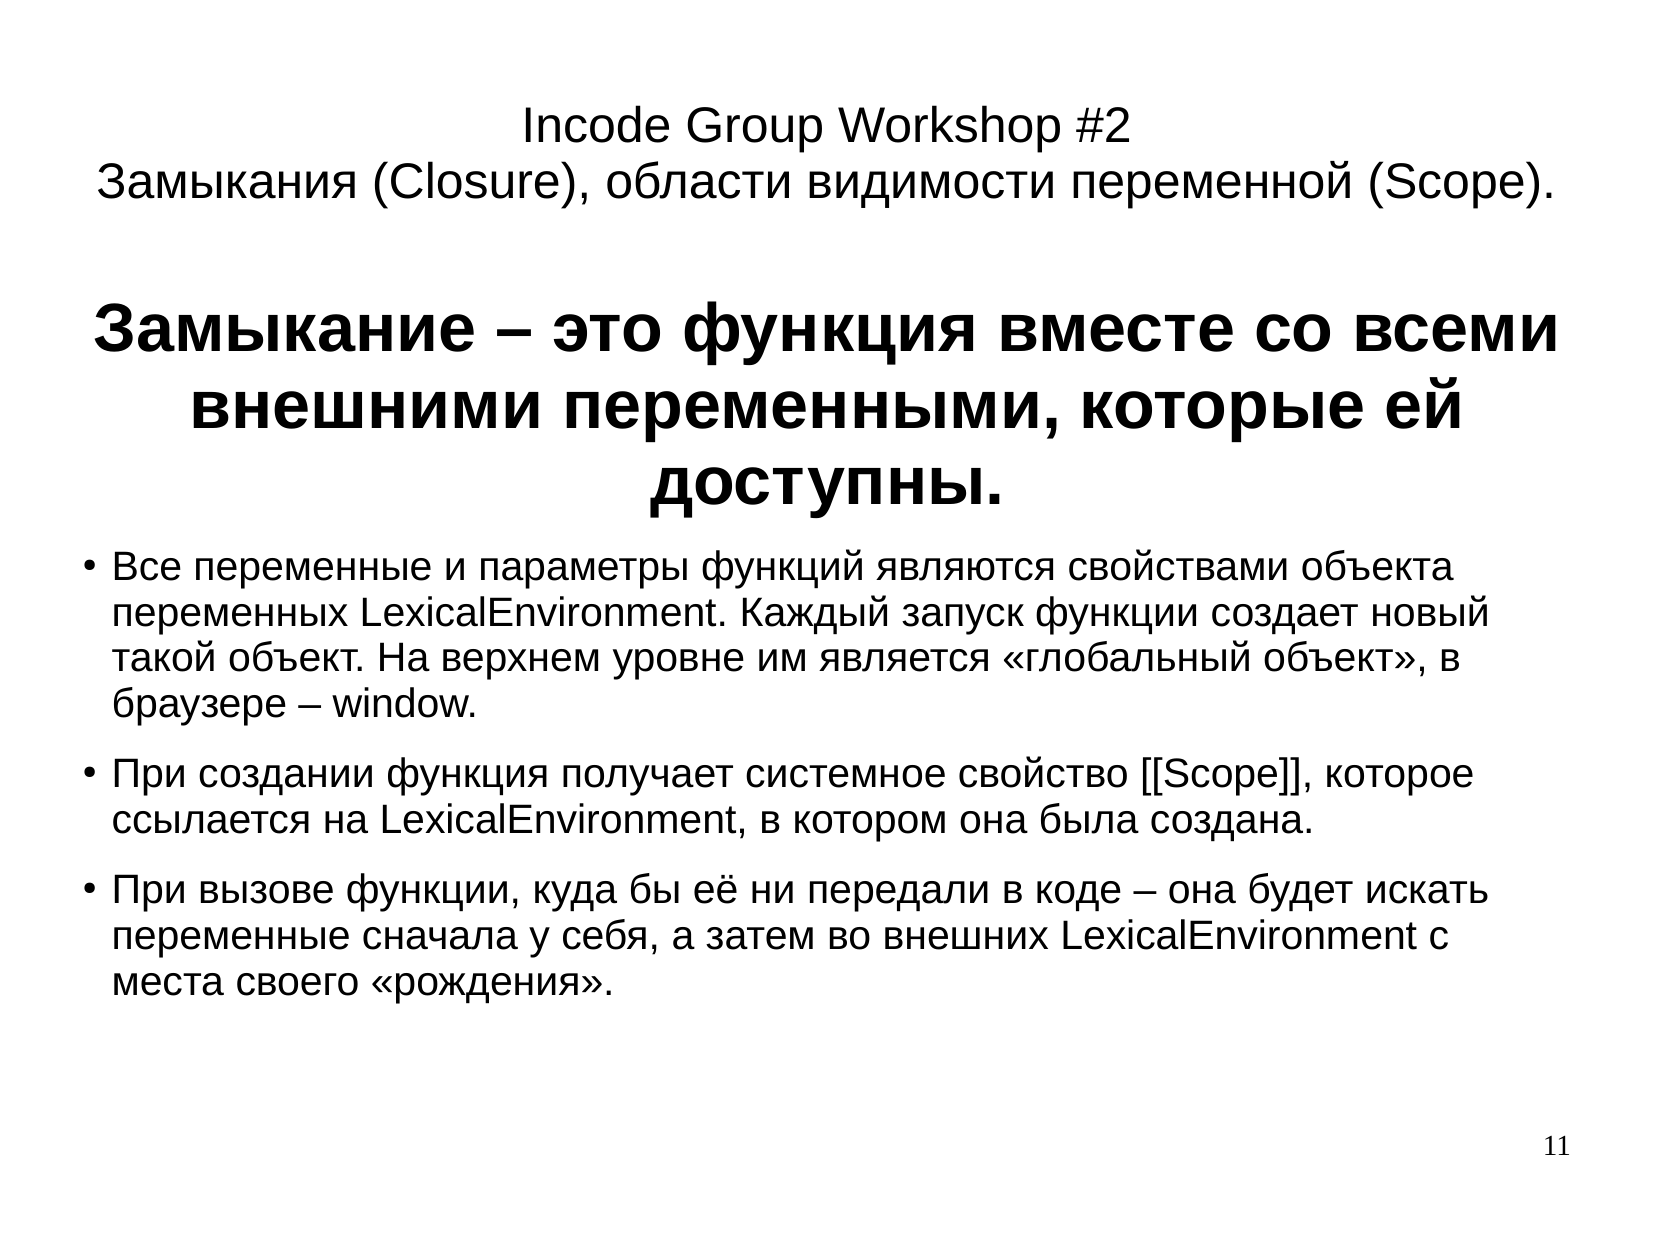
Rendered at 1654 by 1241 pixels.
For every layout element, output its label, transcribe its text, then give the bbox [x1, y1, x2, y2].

list Замыкание – это функция вместе со всеми внешними переменными, которые ей доступны. Все переменные и параметры функций являются свойствами объекта переменных LexicalEnvironment. Каждый запуск функции создает новый такой объект. На верхнем уровне им является «глобальный объект», в браузере – window. При создании функция получает системное свойство [[Scope]], которое ссылается на LexicalEnvironment, в котором она была создана. При вызове функции, куда бы её ни передали в коде – она будет искать переменные сначала у себя, а затем во внешних LexicalEnvironment с места своего «рождения». [82, 290, 1572, 1010]
title Incode Group Workshop #2 Замыкания (Closure), области видимости переменной (Scope). [82, 49, 1571, 257]
